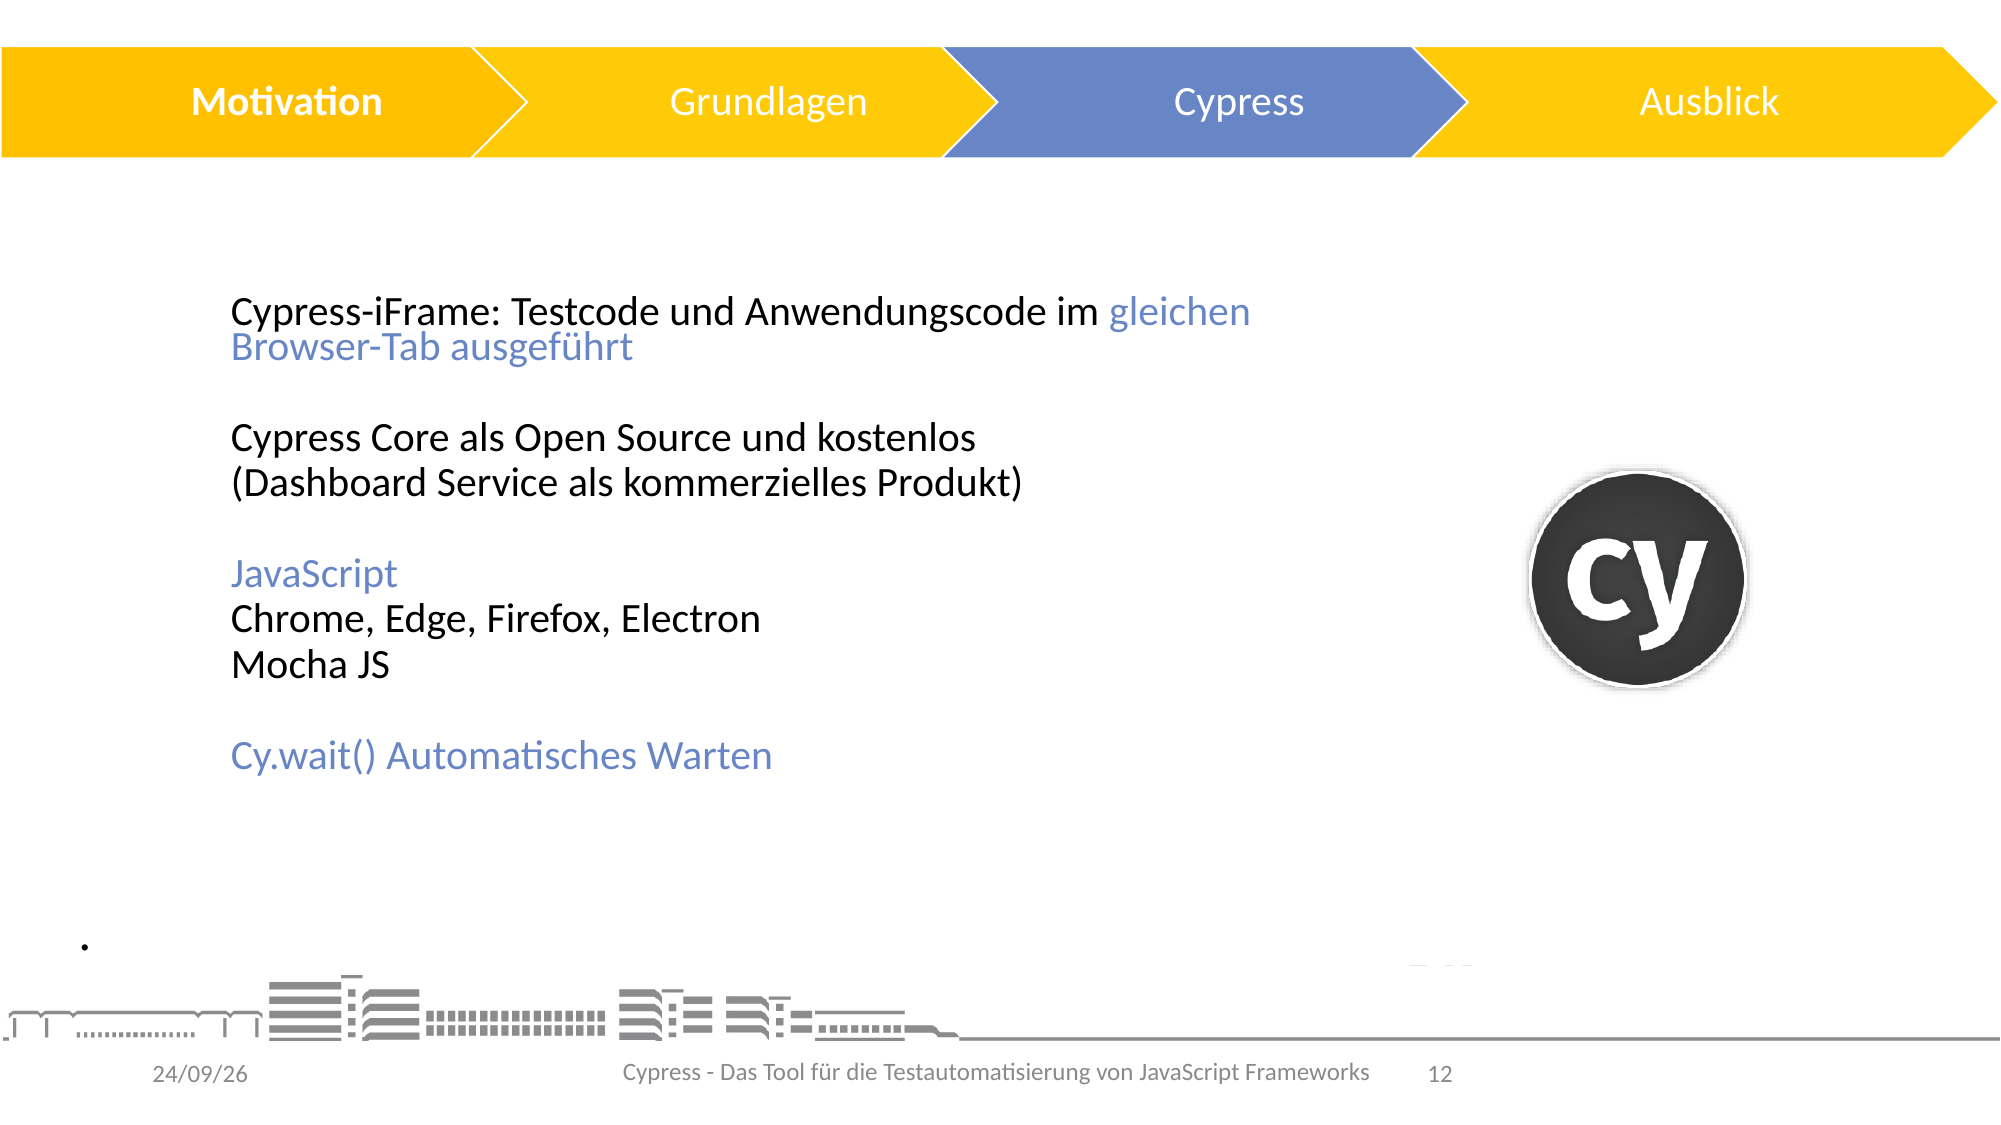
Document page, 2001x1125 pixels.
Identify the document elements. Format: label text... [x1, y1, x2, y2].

text_box Cypress - Das Tool für die Testautomatisierung von JavaScript Frameworks [588, 1042, 1412, 1103]
picture [0, 963, 2000, 1048]
text_box Grundlagen [470, 46, 996, 159]
text_box Ausblick [1411, 46, 2000, 159]
text_box 24/05/2022 [137, 1042, 588, 1103]
picture [1514, 456, 1761, 703]
text_box 12 [1412, 1042, 1863, 1103]
list Cypress-iFrame: Testcode und Anwendungscode im gleichen Browser-Tab ausgeführt Cypress Core als Open Source und kostenlos (Dashboard Service als kommerzielles Produkt) JavaScript Chrome, Edge, Firefox, Electron Mocha JS Cy.wait() Automatisches Warten [65, 289, 1383, 964]
text_box Cypress [941, 46, 1466, 159]
text_box Motivation [0, 46, 526, 159]
